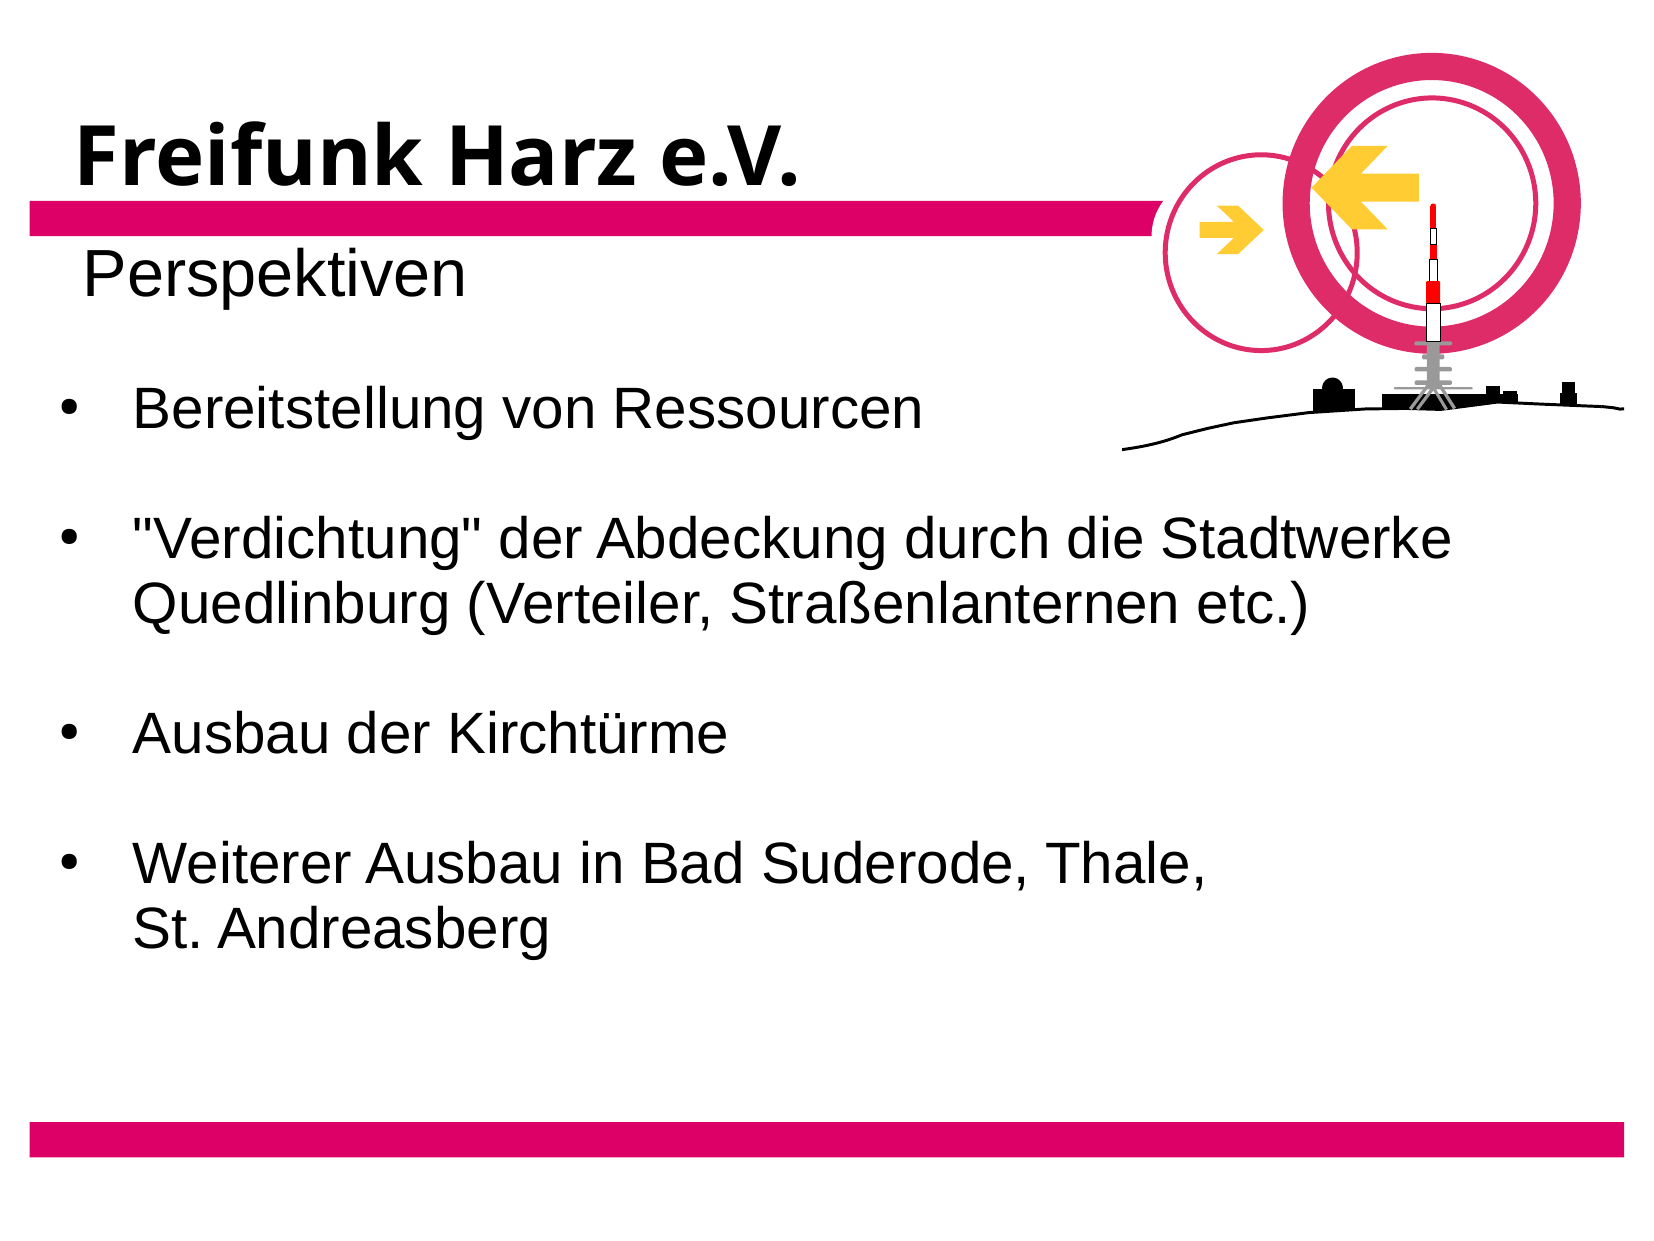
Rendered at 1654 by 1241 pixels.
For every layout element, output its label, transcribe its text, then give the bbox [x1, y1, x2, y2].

subtitle Perspektiven Bereitstellung von Ressourcen "Verdichtung" der Abdeckung durch die Stadtwerke Quedlinburg (Verteiler, Straßenlanternen etc.) Ausbau der Kirchtürme Weiterer Ausbau in Bad Suderode, Thale, St. Andreasberg [59, 236, 1571, 1166]
